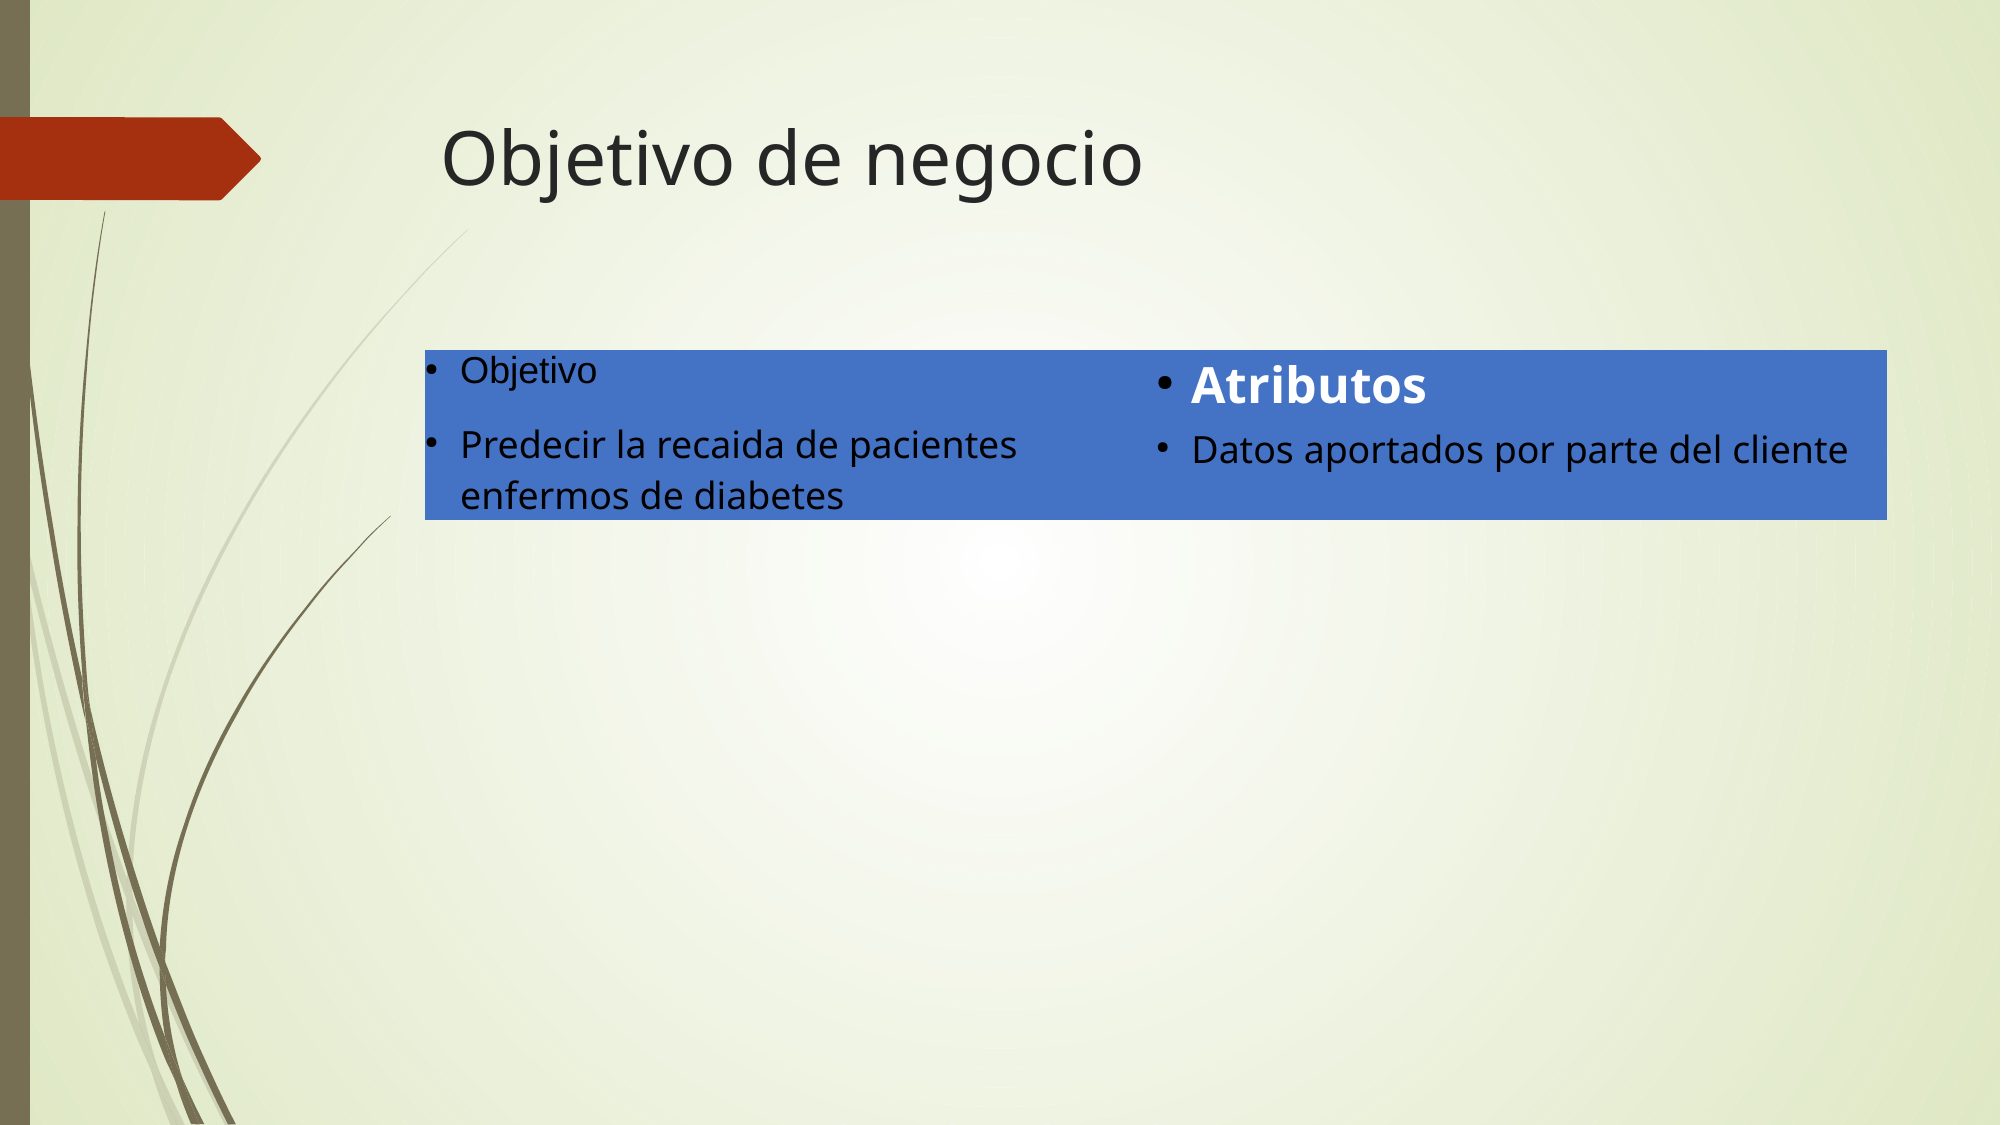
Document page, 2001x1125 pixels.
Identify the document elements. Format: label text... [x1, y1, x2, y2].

table_header Objetivo [425, 350, 1156, 418]
table_cell Predecir la recaida de pacientes enfermos de diabetes [425, 418, 1156, 520]
table_cell Datos aportados por parte del cliente [1156, 418, 1887, 520]
title Objetivo de negocio [425, 102, 1888, 313]
table_header Atributos [1156, 350, 1887, 418]
